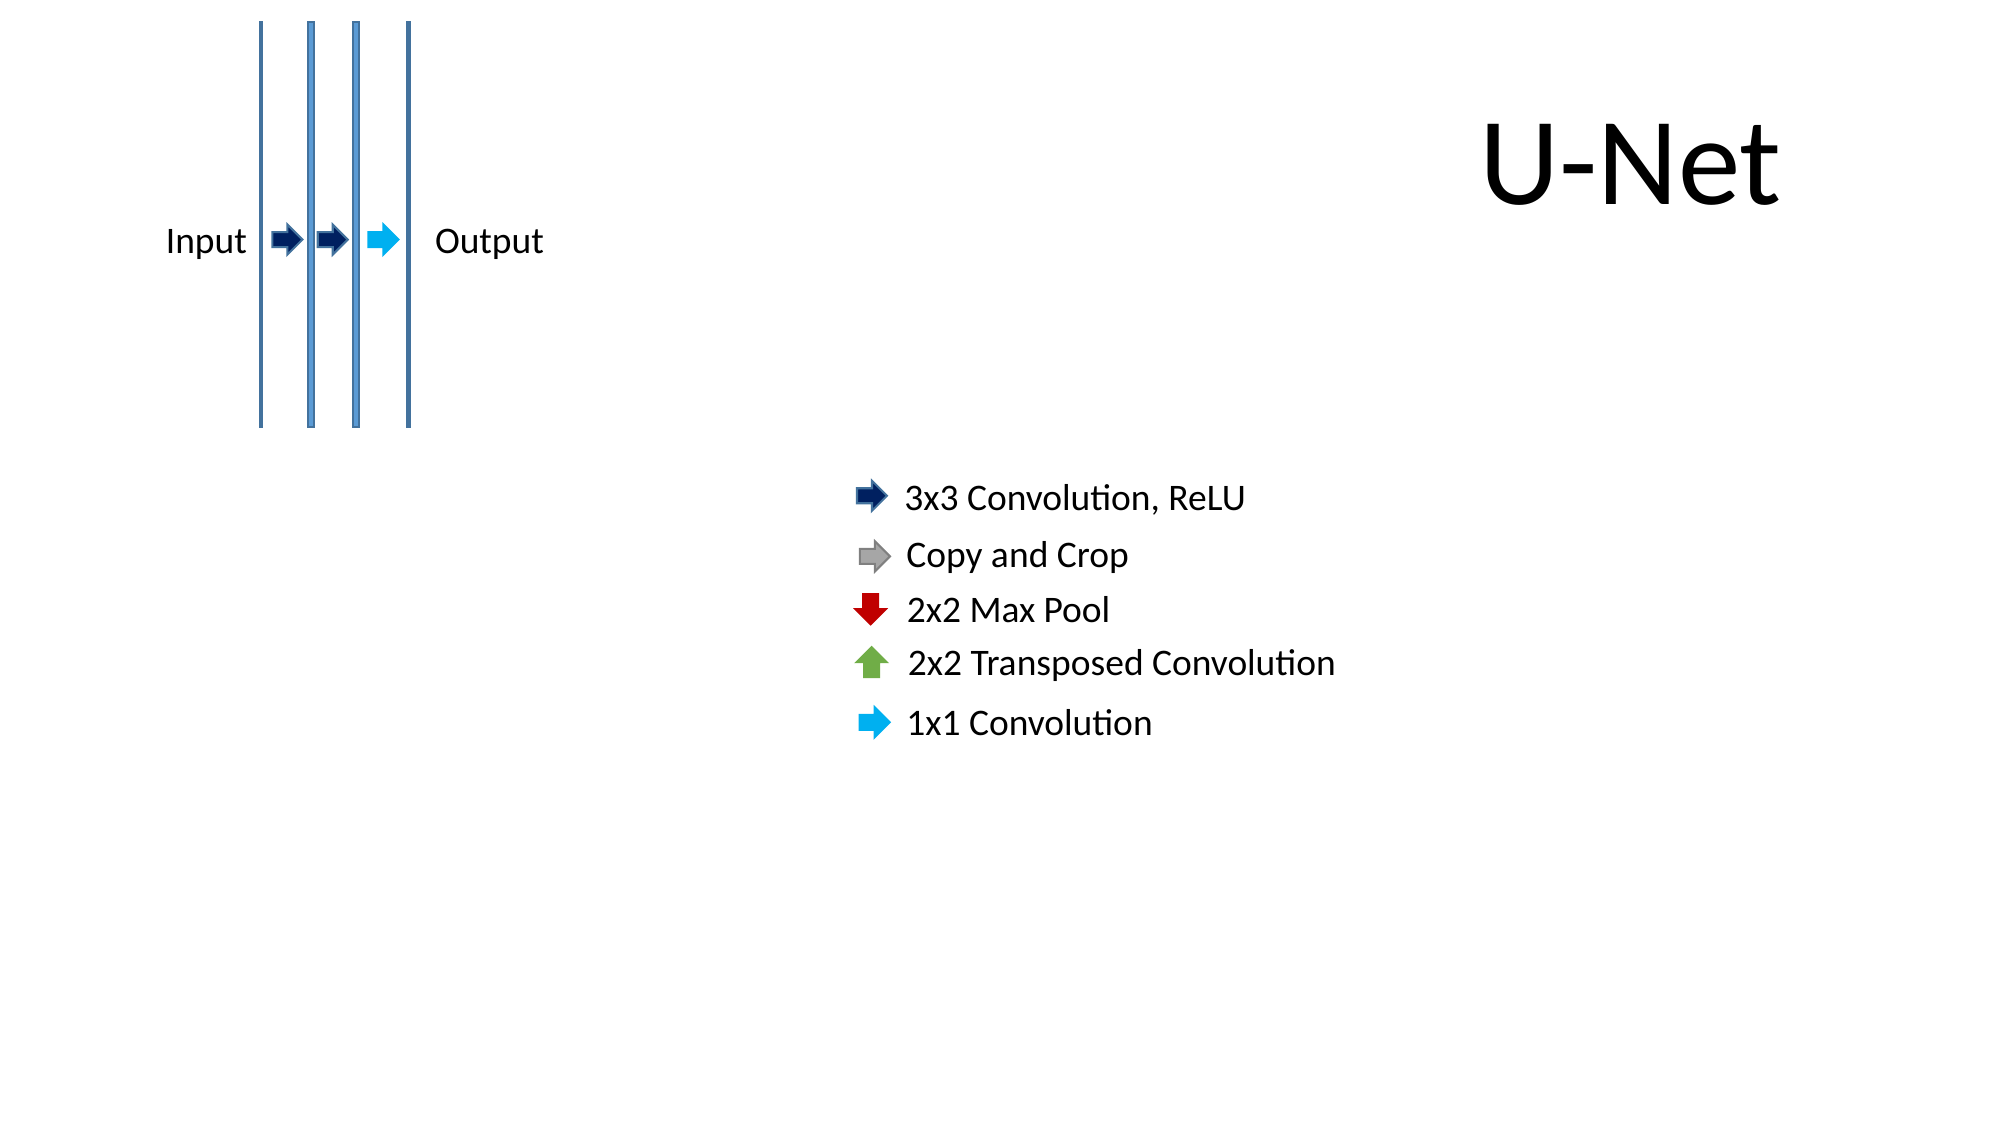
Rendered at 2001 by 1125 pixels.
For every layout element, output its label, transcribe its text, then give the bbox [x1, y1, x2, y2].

text_box [308, 22, 315, 428]
text_box [859, 541, 890, 572]
text_box [857, 480, 888, 511]
text_box 2x2 Max Pool [892, 577, 1126, 638]
text_box [859, 707, 890, 738]
text_box [855, 594, 886, 625]
text_box [353, 22, 360, 428]
text_box 3x3 Convolution, ReLU [889, 465, 1261, 526]
text_box 1x1 Convolution [891, 690, 1168, 751]
text_box [317, 224, 348, 255]
text_box Copy and Crop [891, 522, 1144, 582]
text_box Input [151, 208, 262, 269]
text_box [368, 224, 399, 255]
text_box 2x2 Transposed Convolution [893, 630, 1352, 691]
text_box [272, 224, 303, 255]
text_box Output [420, 208, 559, 269]
text_box [407, 22, 411, 428]
text_box [856, 647, 887, 678]
text_box U-Net [1464, 72, 1855, 238]
